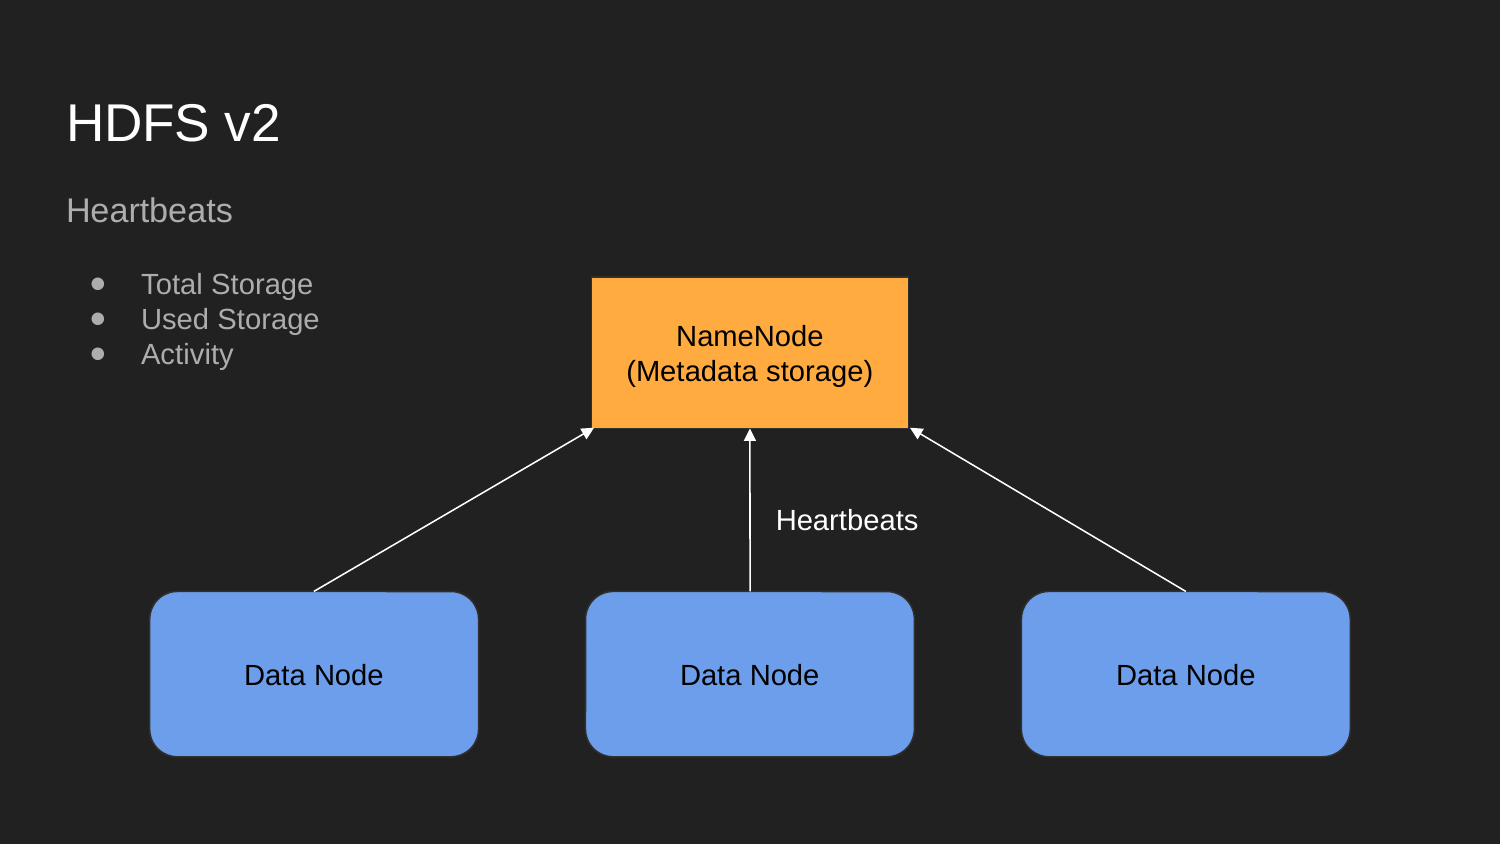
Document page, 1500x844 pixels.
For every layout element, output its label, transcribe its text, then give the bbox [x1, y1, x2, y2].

text_box Data Node [1021, 591, 1351, 757]
text_box Heartbeats [760, 485, 973, 551]
text_box Data Node [585, 591, 915, 757]
list Heartbeats [51, 166, 1449, 245]
title HDFS v2 [51, 72, 1449, 166]
text_box Data Node [149, 591, 479, 757]
text_box Total Storage Used Storage Activity [51, 250, 380, 386]
text_box NameNode (Metadata storage) [591, 276, 909, 429]
